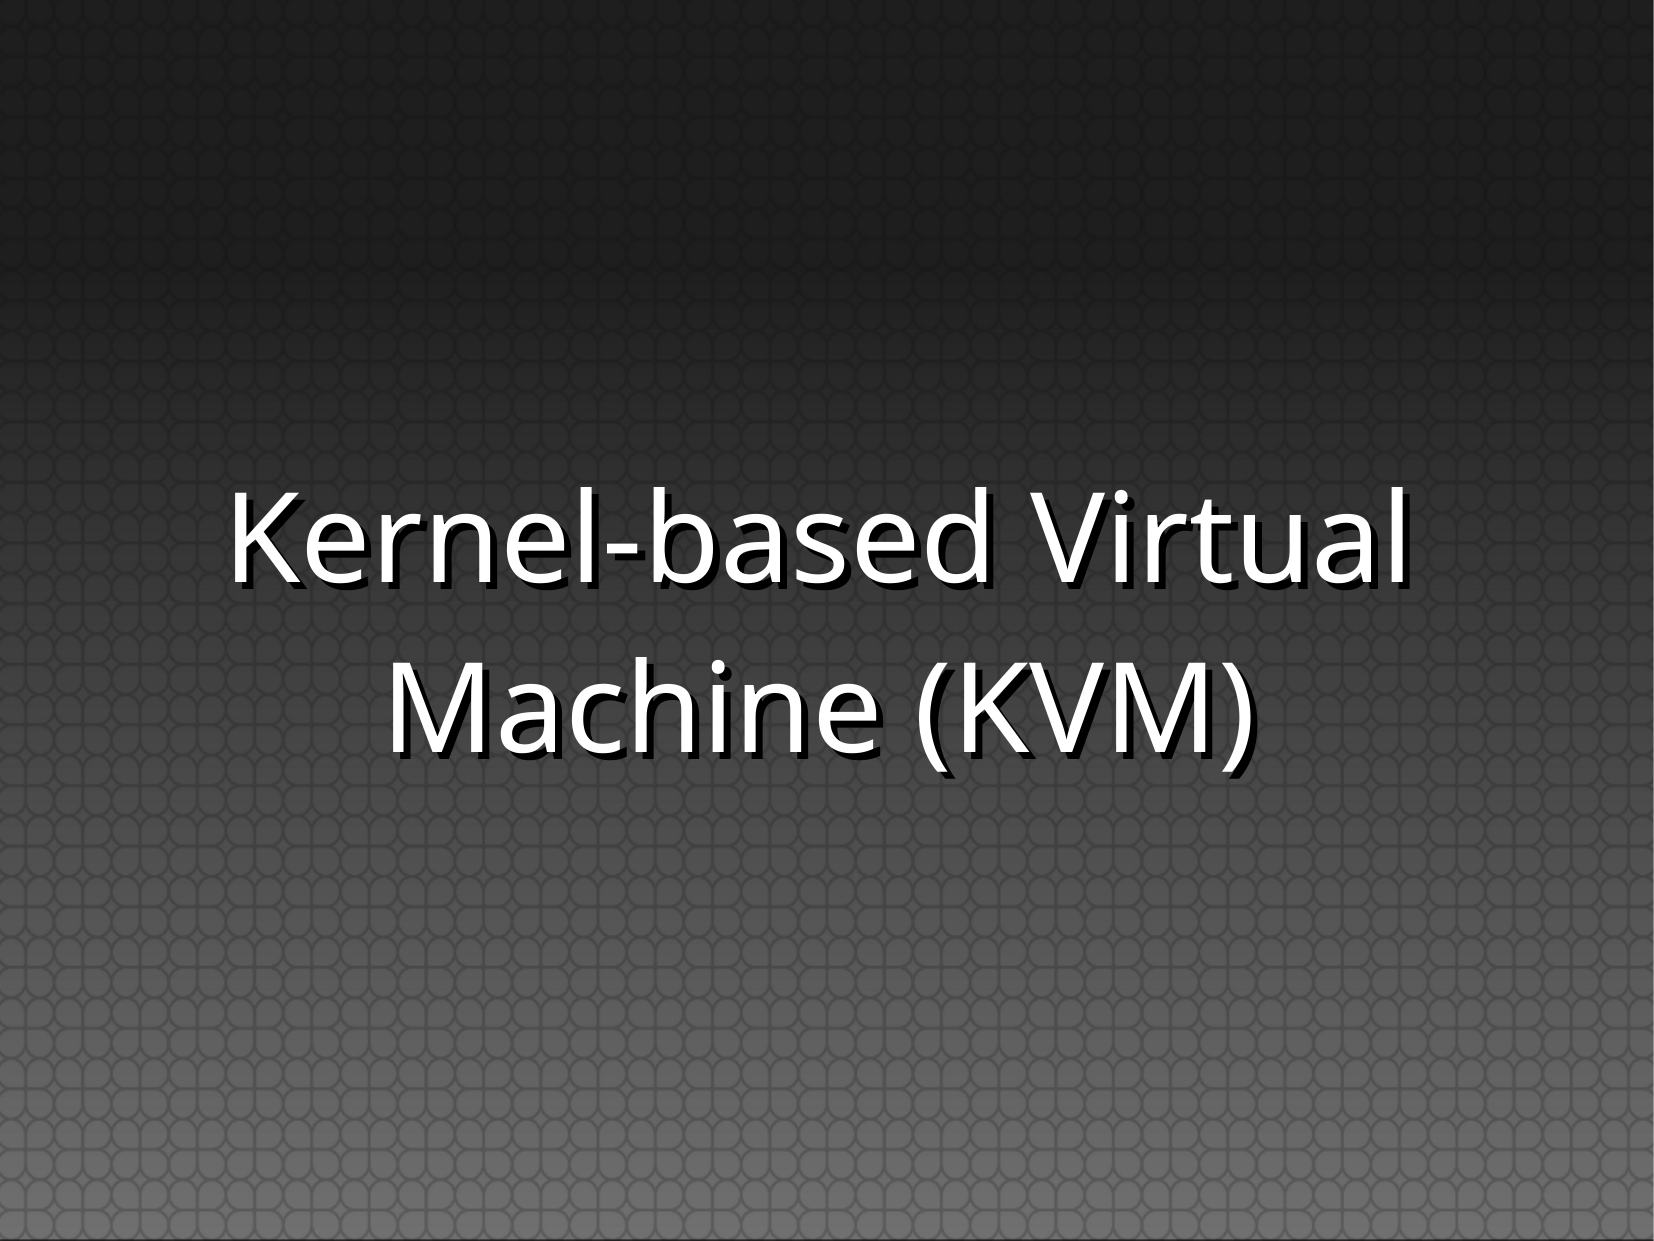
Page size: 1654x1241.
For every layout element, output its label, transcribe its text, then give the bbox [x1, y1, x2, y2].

title Kernel-based Virtual Machine (KVM) [75, 472, 1564, 765]
picture [0, 0, 1654, 1241]
